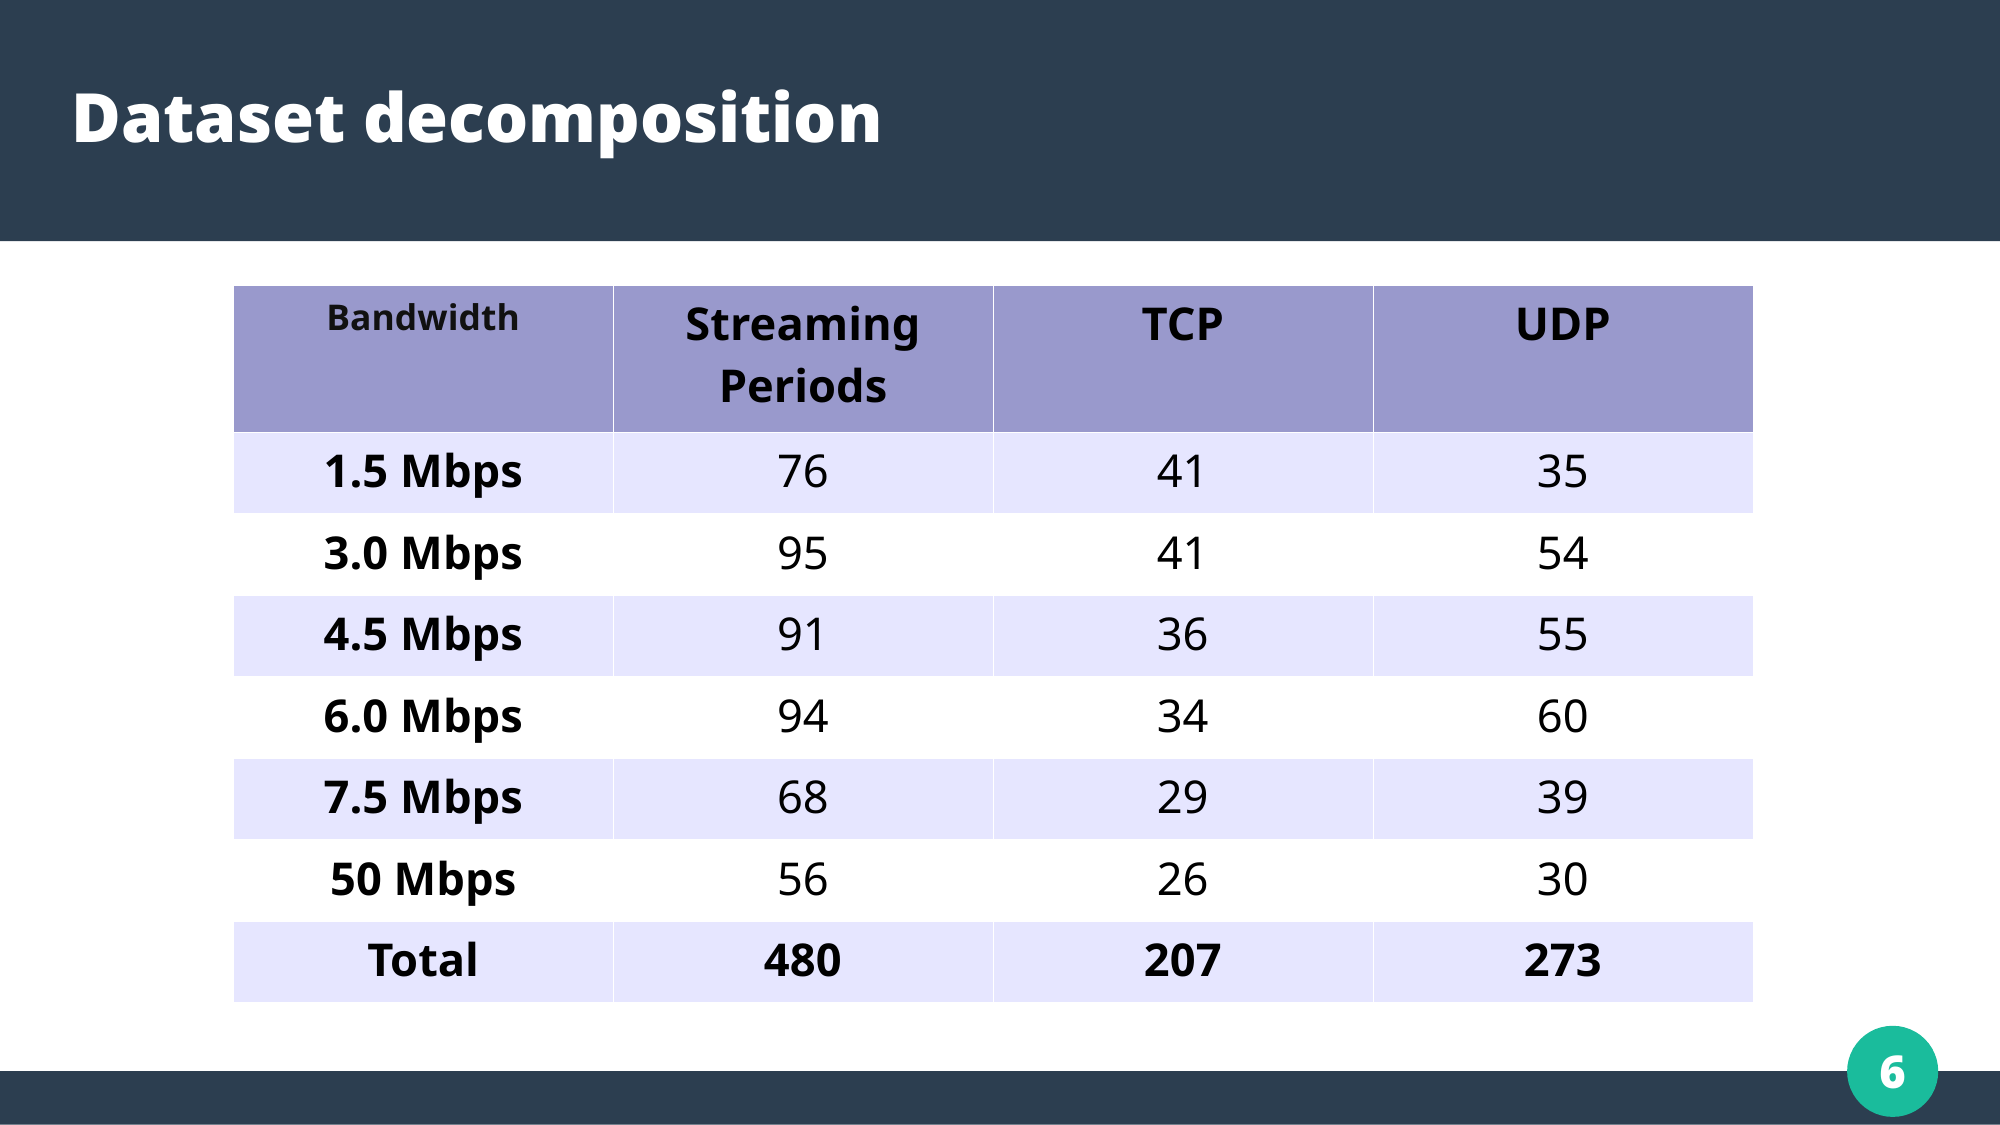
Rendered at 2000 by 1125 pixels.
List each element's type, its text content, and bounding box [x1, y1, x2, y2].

table_cell 41 [994, 433, 1373, 513]
table_cell 3.0 Mbps [234, 514, 613, 595]
table_cell 55 [1374, 596, 1753, 676]
table_cell 1.5 Mbps [234, 433, 613, 513]
table_cell 34 [994, 677, 1373, 758]
table_cell 30 [1374, 840, 1753, 921]
table_cell 6.0 Mbps [234, 677, 613, 758]
table_cell 26 [994, 840, 1373, 921]
table_cell 95 [614, 514, 993, 595]
table_cell 56 [614, 840, 993, 921]
table_cell 60 [1374, 677, 1753, 758]
table_cell 94 [614, 677, 993, 758]
table_cell 50 Mbps [234, 840, 613, 921]
table_cell Total [234, 922, 613, 1002]
title Dataset decomposition [71, 44, 1929, 188]
table_header TCP [994, 286, 1373, 432]
table_cell 54 [1374, 514, 1753, 595]
table_header Bandwidth [234, 286, 613, 432]
table_header UDP [1374, 286, 1753, 432]
table_cell 68 [614, 759, 993, 839]
table_cell 480 [614, 922, 993, 1002]
table_cell 29 [994, 759, 1373, 839]
table_cell 76 [614, 433, 993, 513]
table_cell 207 [994, 922, 1373, 1002]
table_cell 273 [1374, 922, 1753, 1002]
table_cell 36 [994, 596, 1373, 676]
table_cell 91 [614, 596, 993, 676]
table_cell 35 [1374, 433, 1753, 513]
table_cell 4.5 Mbps [234, 596, 613, 676]
table_cell 41 [994, 514, 1373, 595]
table_cell 39 [1374, 759, 1753, 839]
table_header Streaming Periods [614, 286, 993, 432]
table_cell 7.5 Mbps [234, 759, 613, 839]
